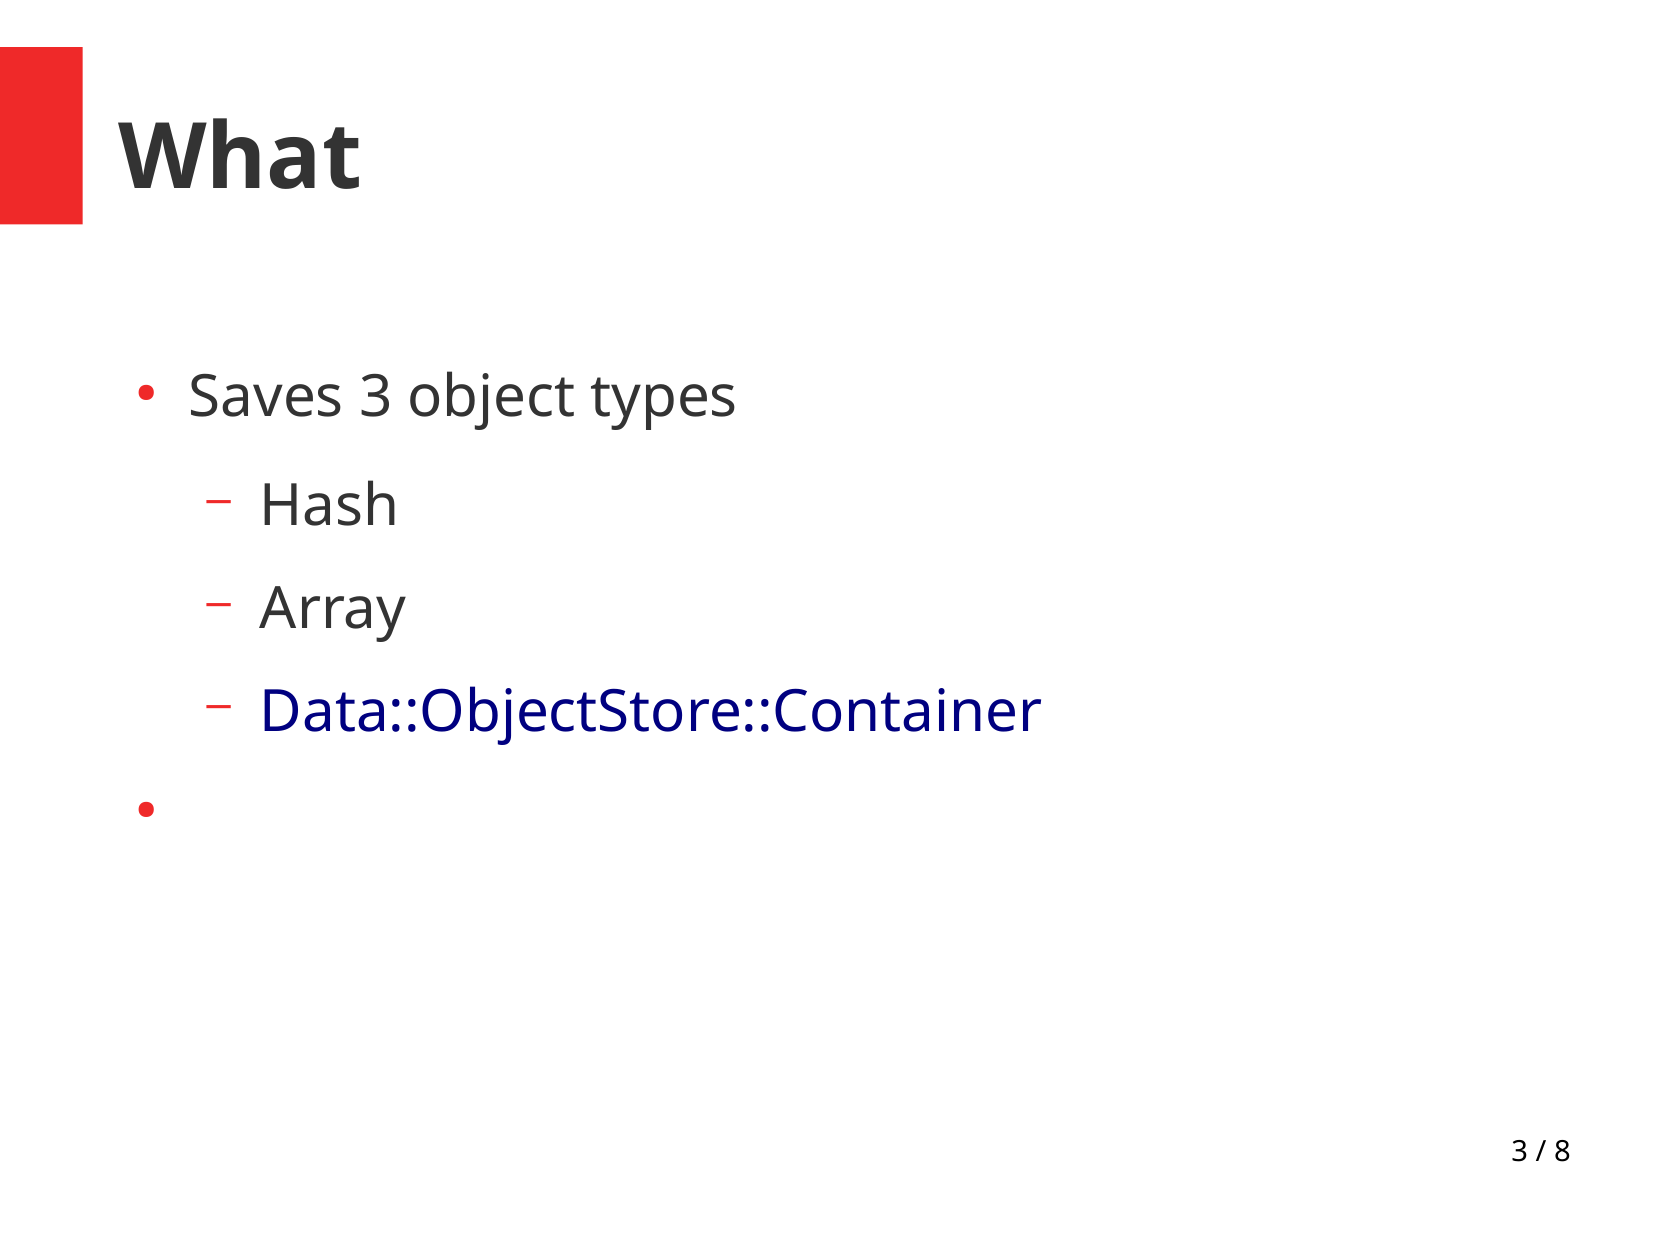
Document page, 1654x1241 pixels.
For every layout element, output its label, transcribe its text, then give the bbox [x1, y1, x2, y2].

title What [118, 49, 1571, 257]
list Saves 3 object types Hash Array Data::ObjectStore::Container [118, 354, 1536, 1074]
